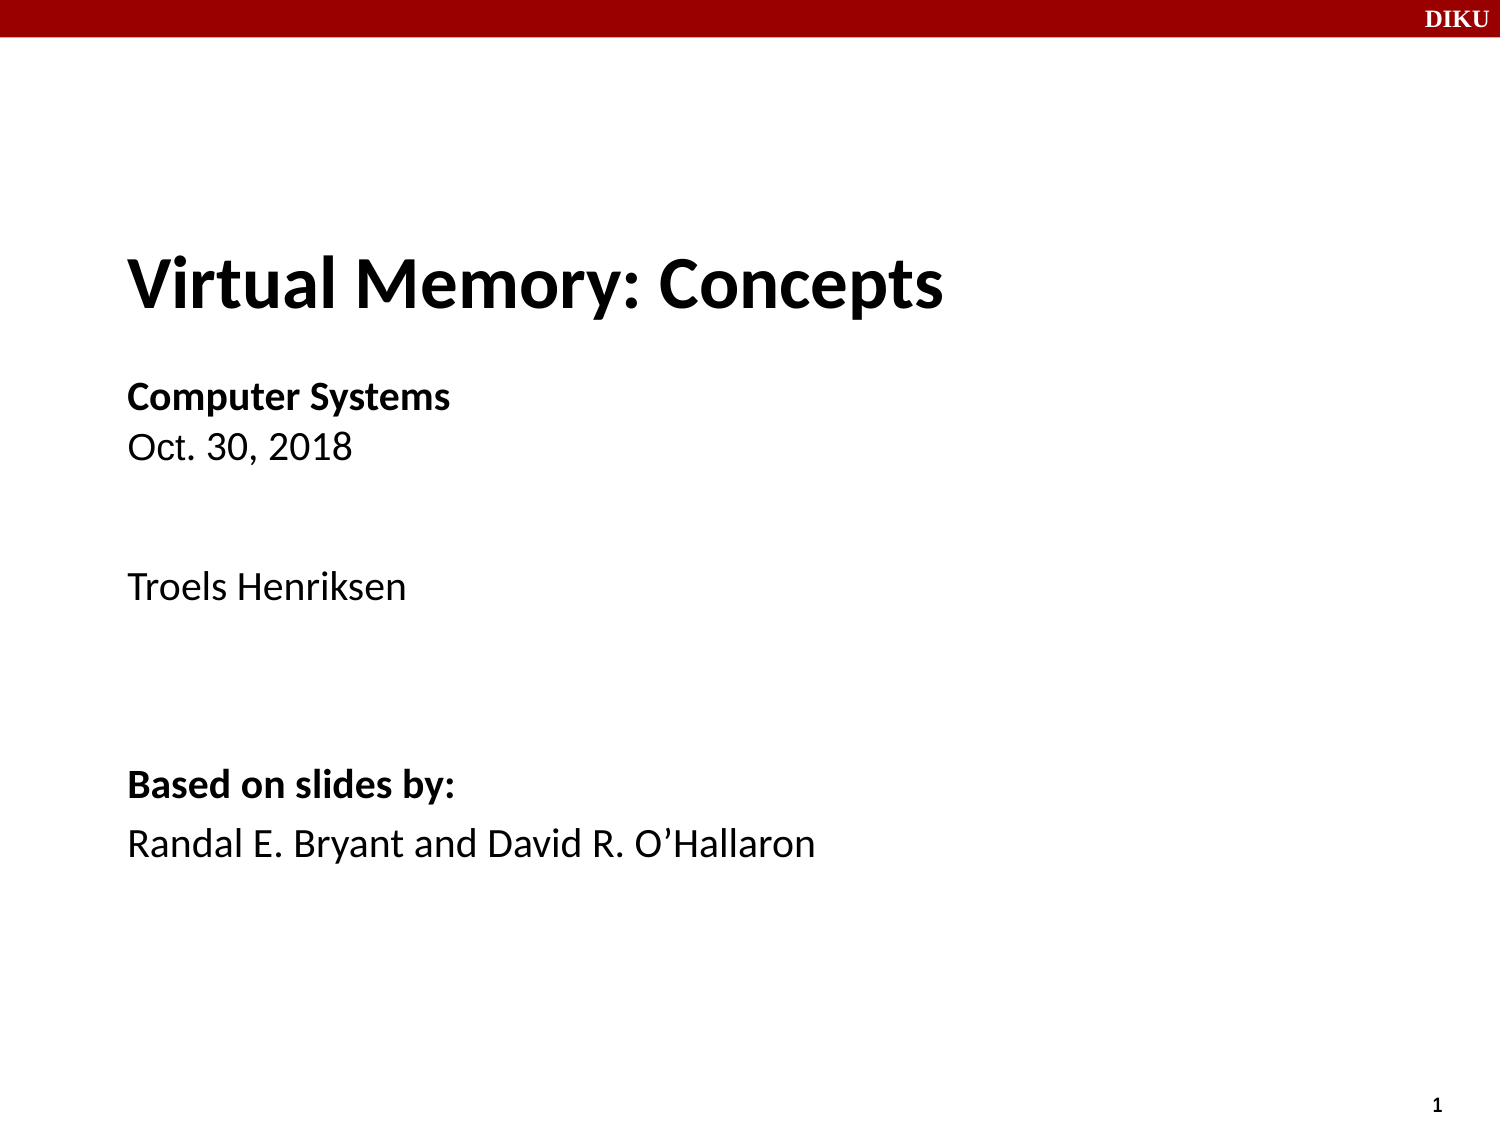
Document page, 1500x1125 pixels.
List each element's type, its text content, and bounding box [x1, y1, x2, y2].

text_box Virtual Memory: Concepts Computer Systems Oct. 30, 2018 Troels Henriksen [112, 280, 1388, 563]
text_box Based on slides by: Randal E. Bryant and David R. O’Hallaron [112, 749, 1373, 925]
